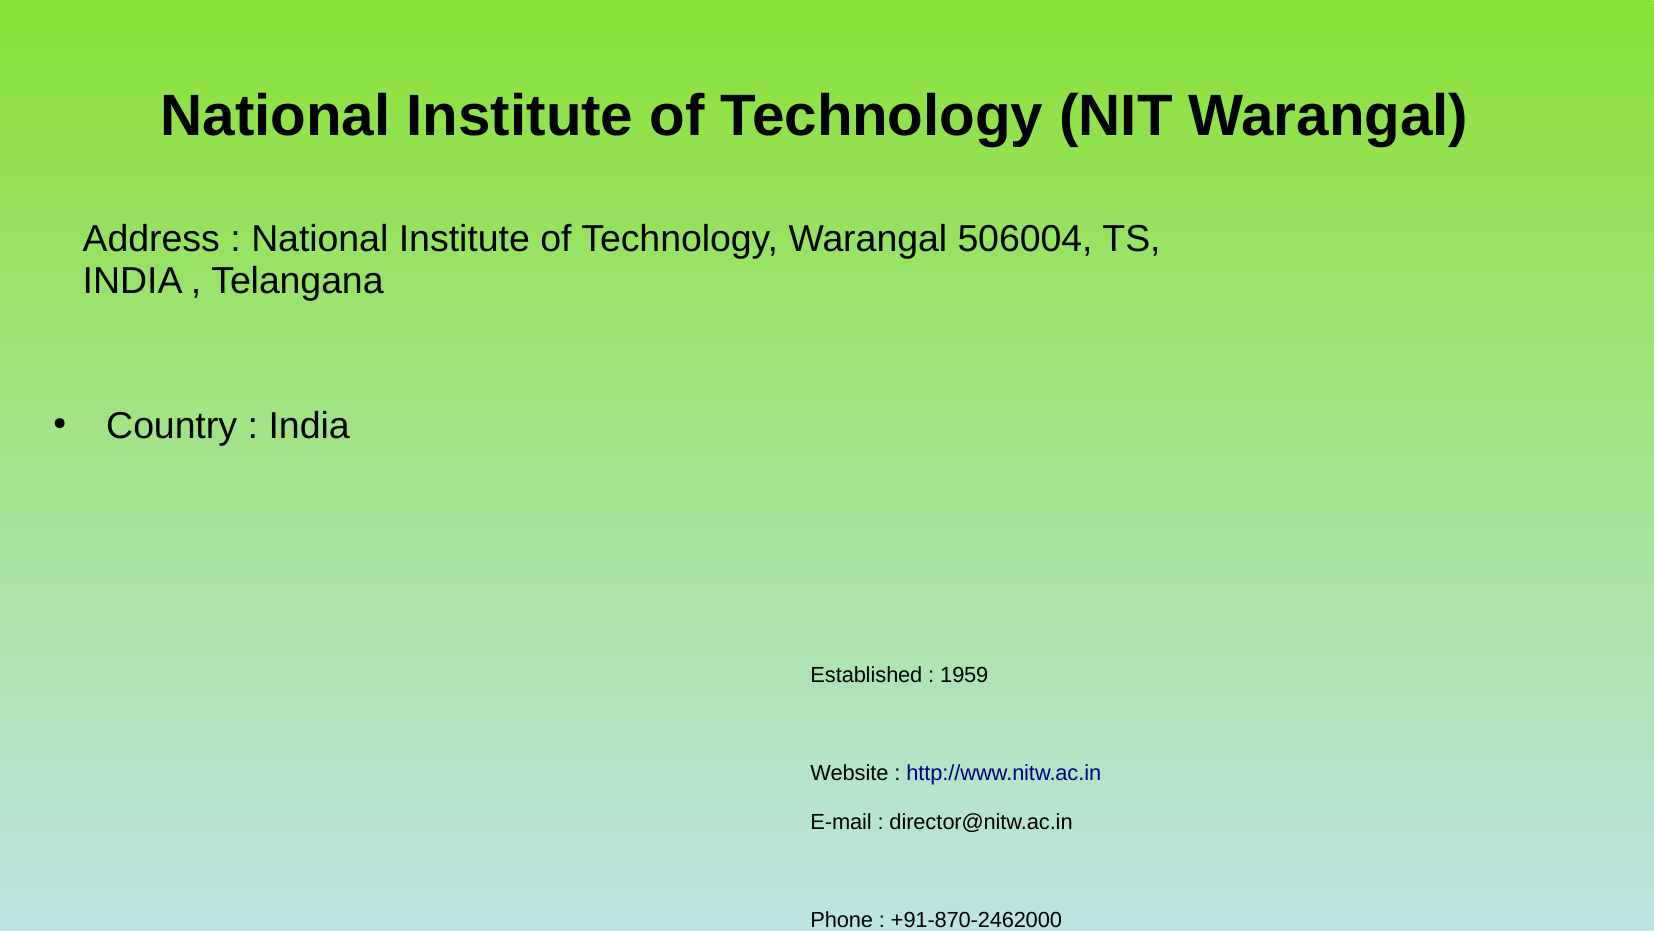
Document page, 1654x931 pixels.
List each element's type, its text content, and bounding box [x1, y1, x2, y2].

text_box Established : 1959 Website : http://www.nitw.ac.in E-mail : director@nitw.ac.in Phone : +91-870-2462000 [795, 507, 1595, 931]
list Address : National Institute of Technology, Warangal 506004, TS, INDIA , Telangana [82, 217, 1229, 475]
title National Institute of Technology (NIT Warangal) [70, 37, 1559, 193]
list Country : India [35, 404, 515, 662]
